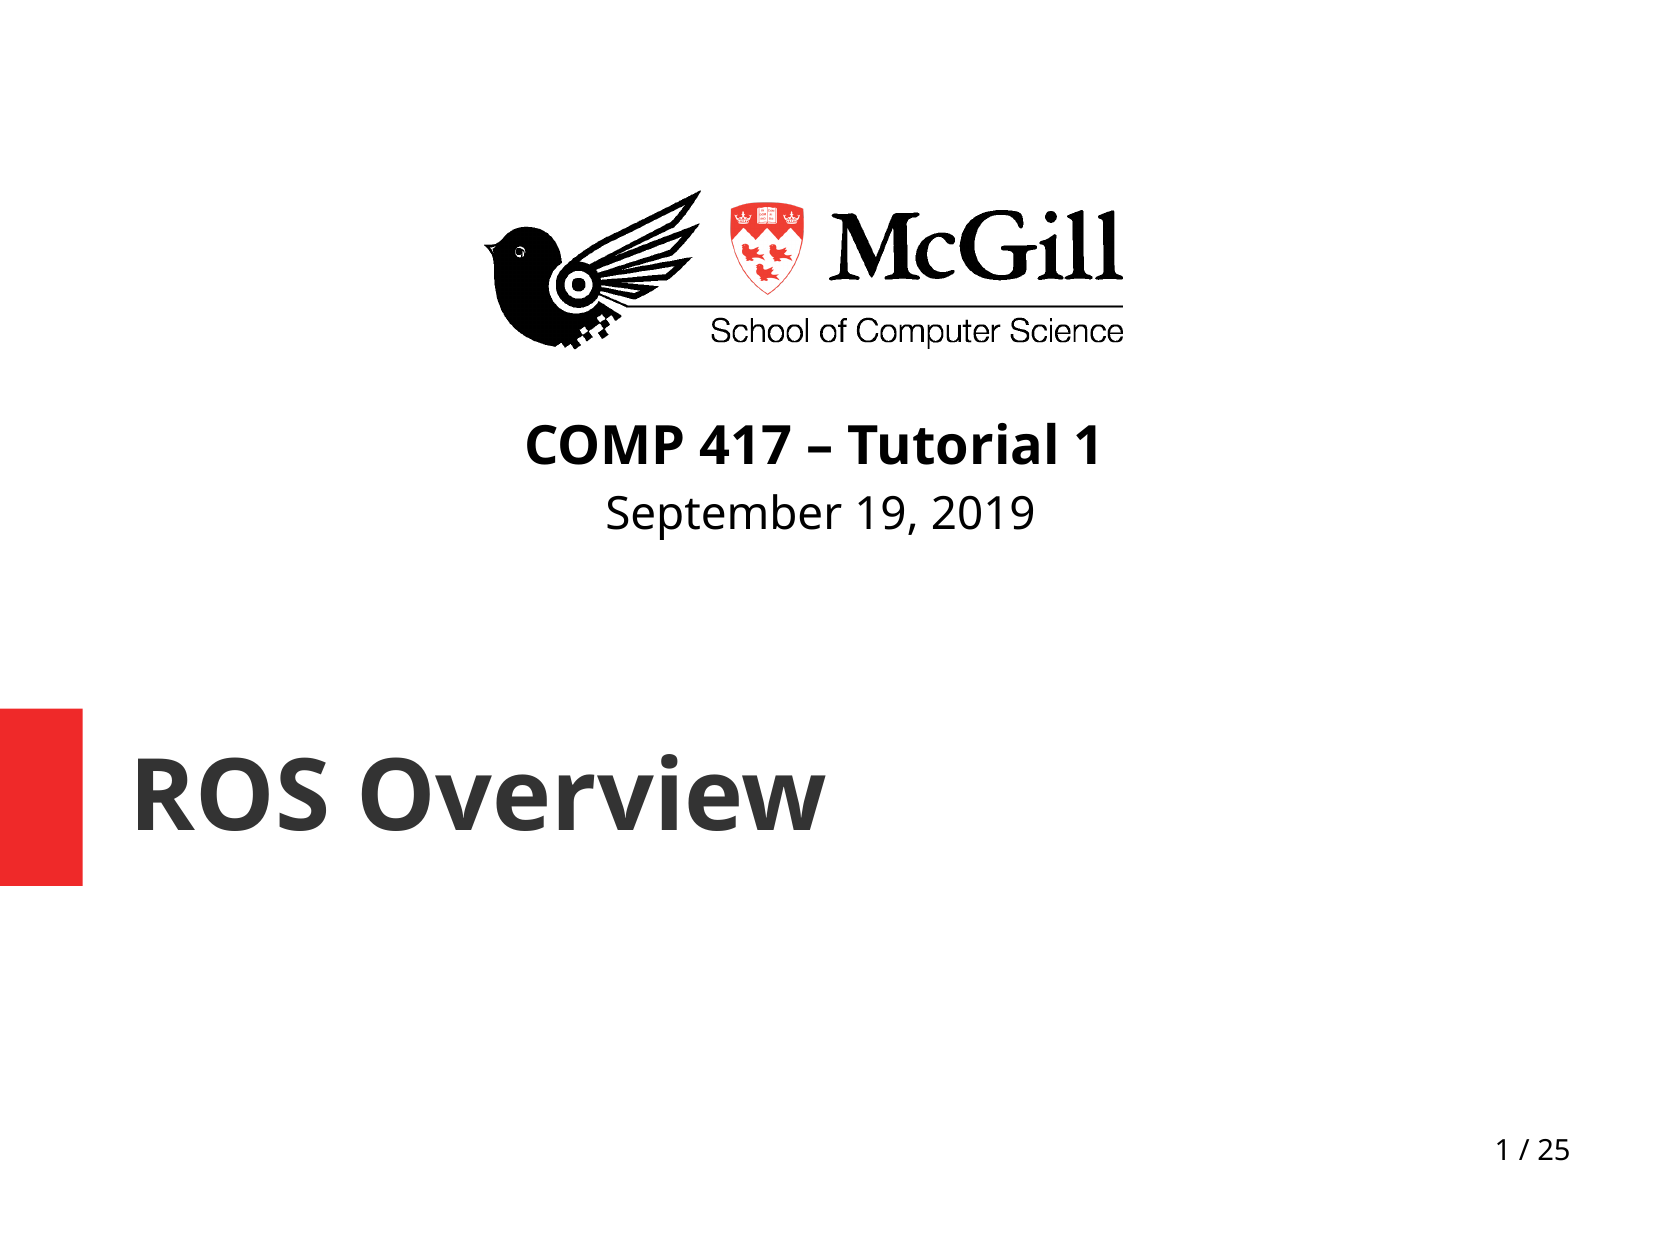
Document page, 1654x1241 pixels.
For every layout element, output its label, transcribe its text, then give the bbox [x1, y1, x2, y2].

text_box COMP 417 – Tutorial 1 September 19, 2019 [118, 393, 1524, 556]
picture [484, 165, 1123, 367]
title ROS Overview [129, 655, 1536, 928]
